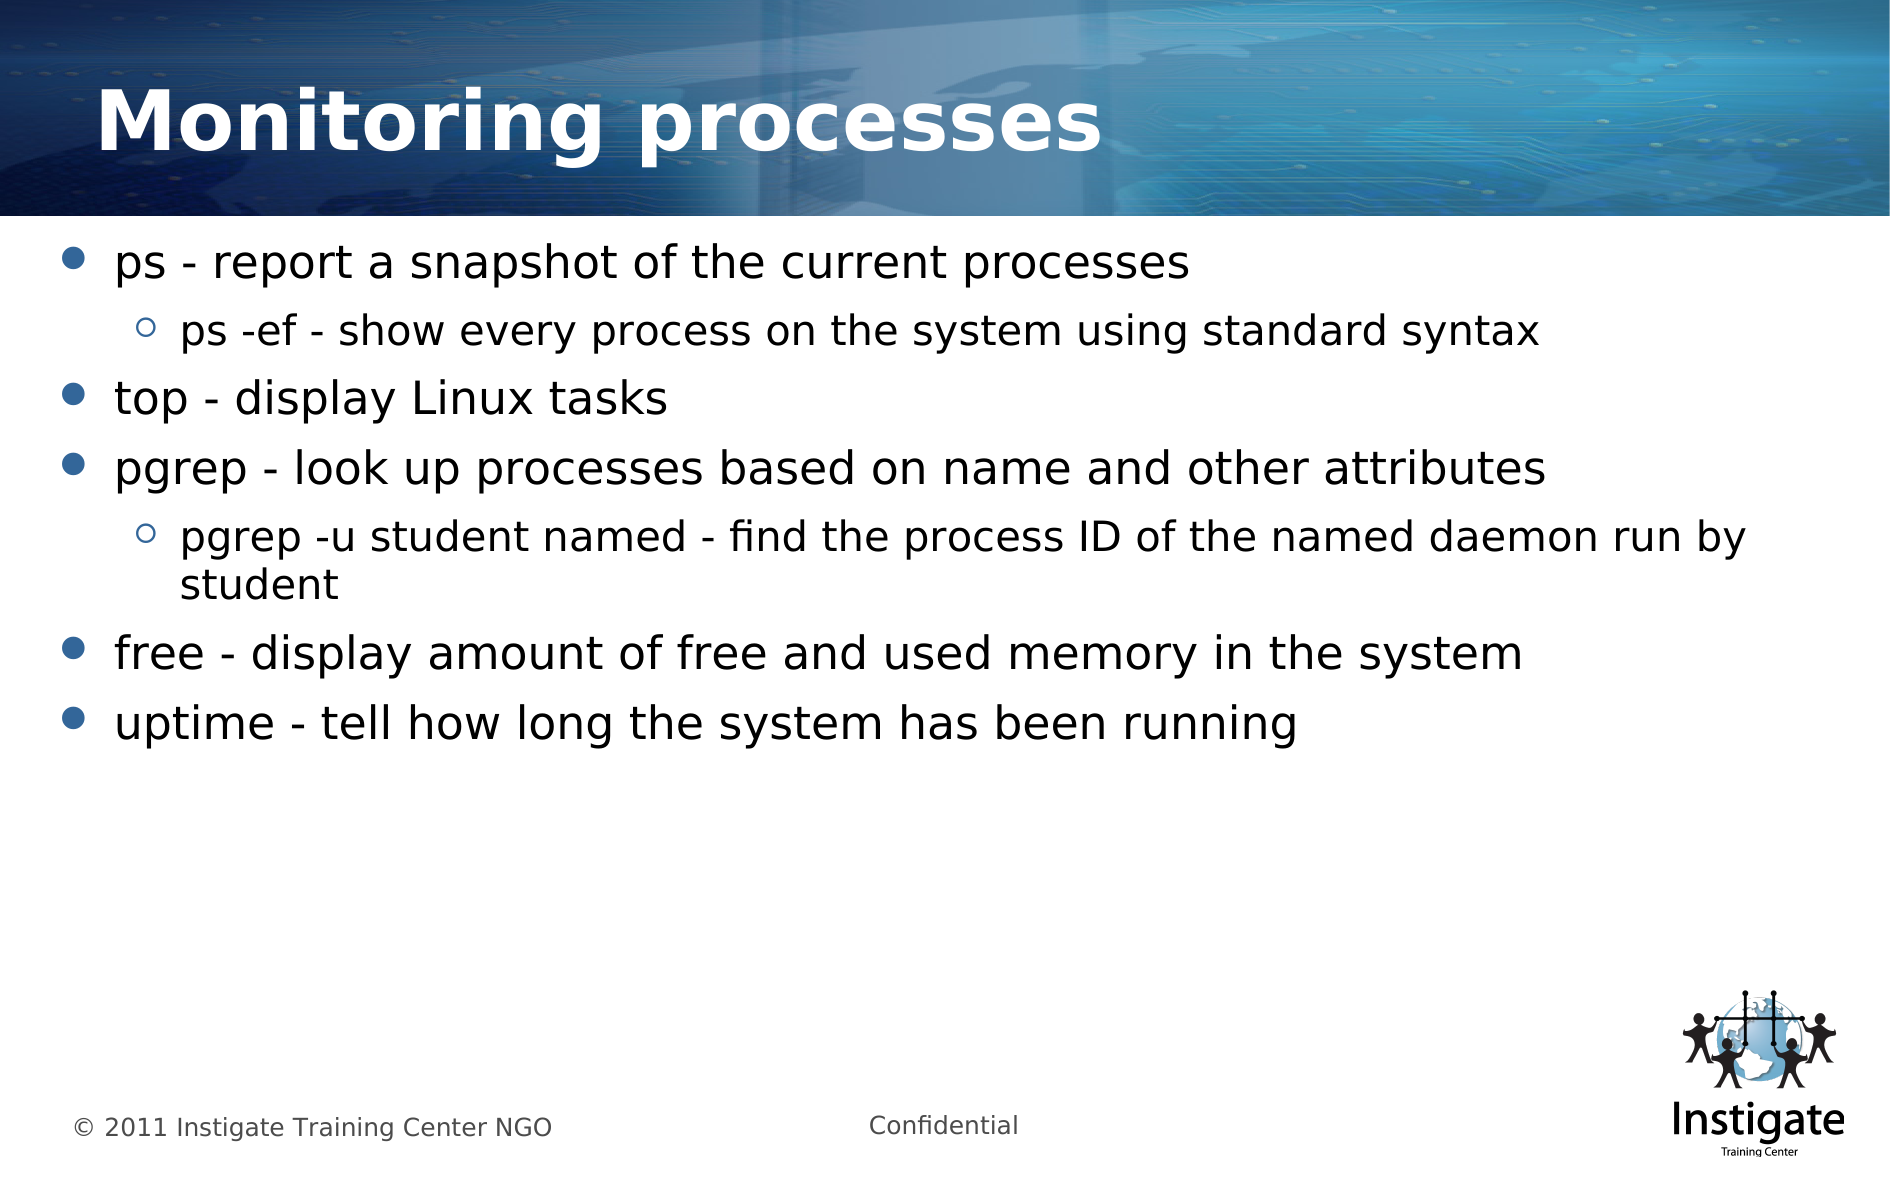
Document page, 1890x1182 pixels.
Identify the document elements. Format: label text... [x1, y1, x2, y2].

picture [0, 0, 1890, 216]
title Monitoring processes [94, 54, 1793, 210]
list ps - report a snapshot of the current processes ps -ef - show every process on the system using standard syntax top - display Linux tasks pgrep - look up processes based on name and other attributes pgrep -u student named - find the process ID of the named daemon run by student free - display amount of free and used memory in the system uptime - tell how long the system has been running [59, 236, 1831, 1001]
picture [1674, 990, 1844, 1157]
